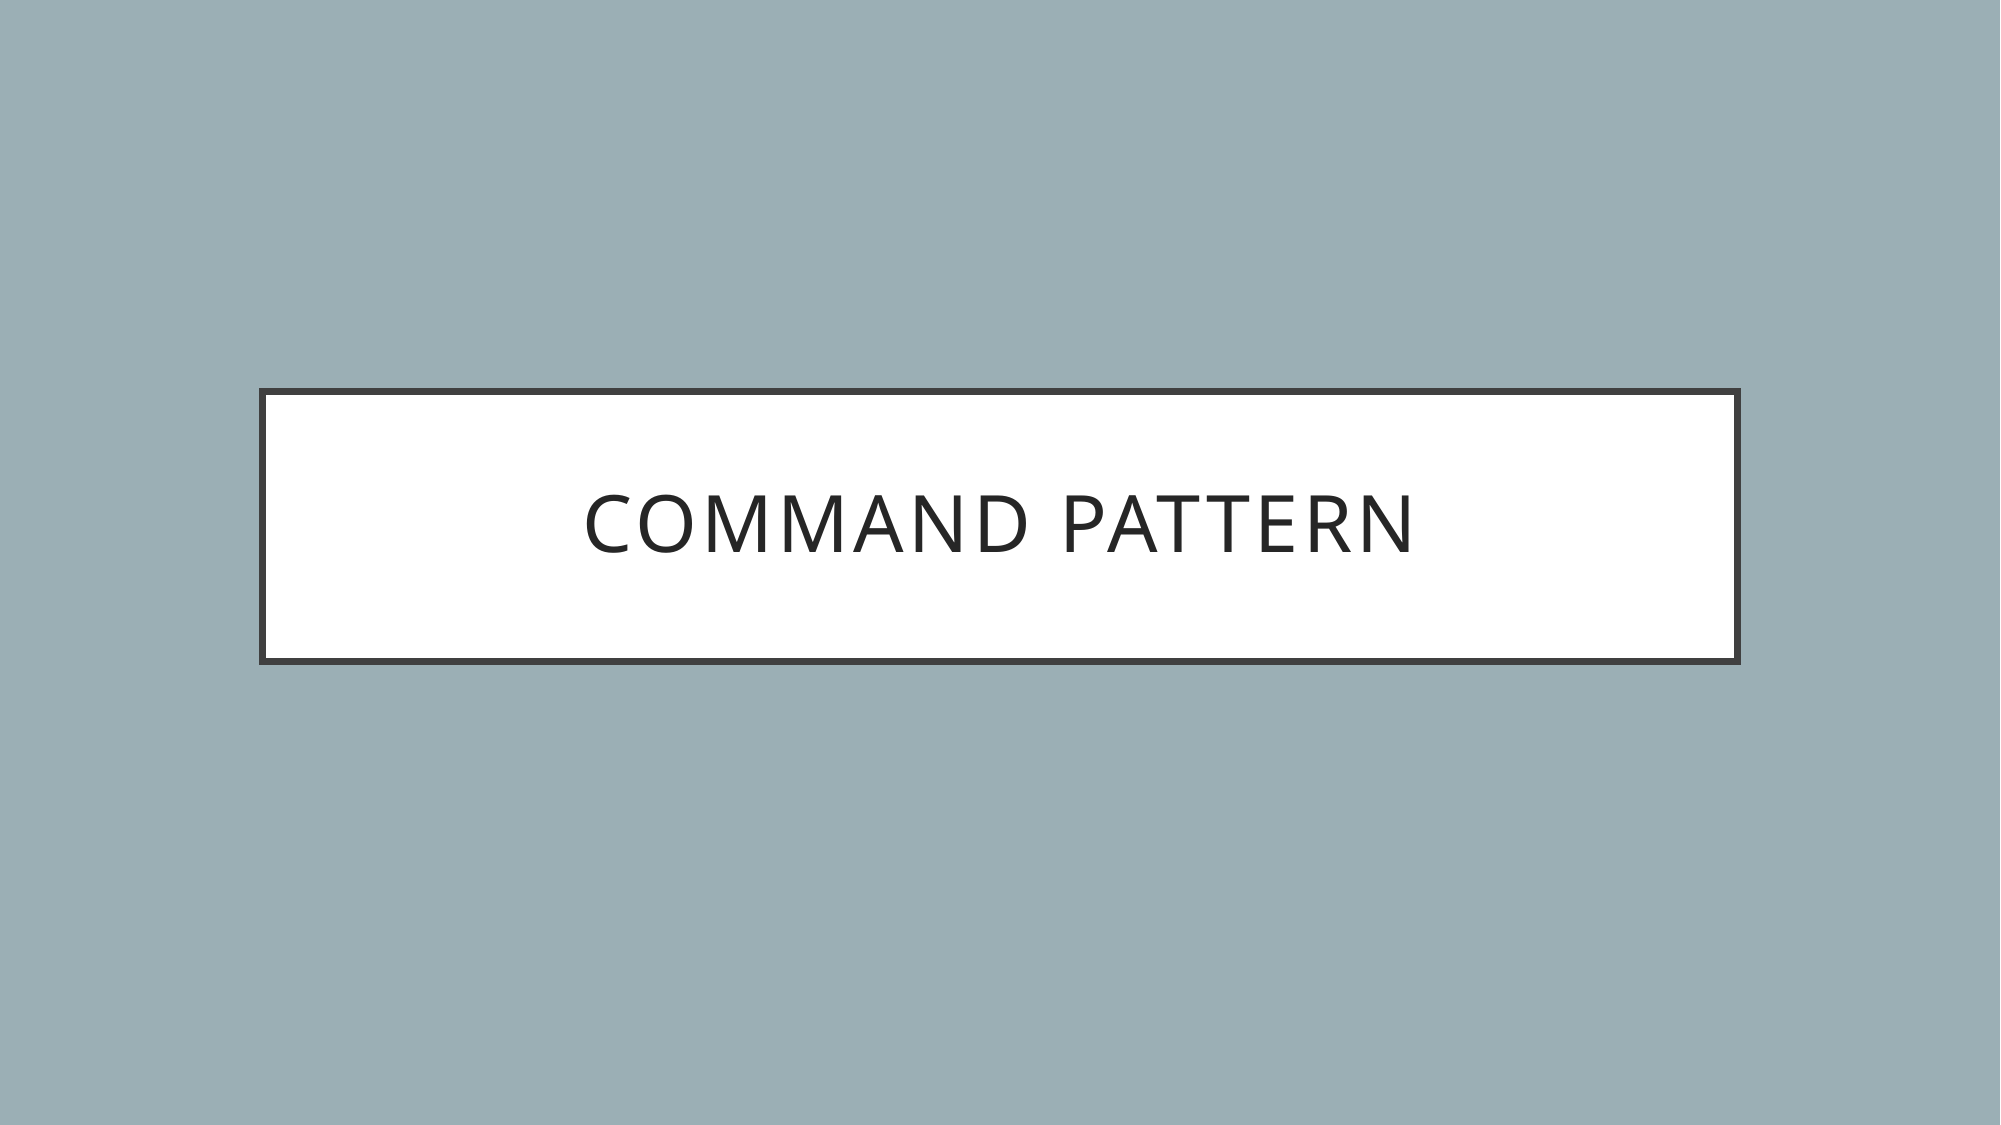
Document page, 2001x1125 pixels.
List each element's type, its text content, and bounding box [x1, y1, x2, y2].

title Command pattern [262, 391, 1738, 662]
